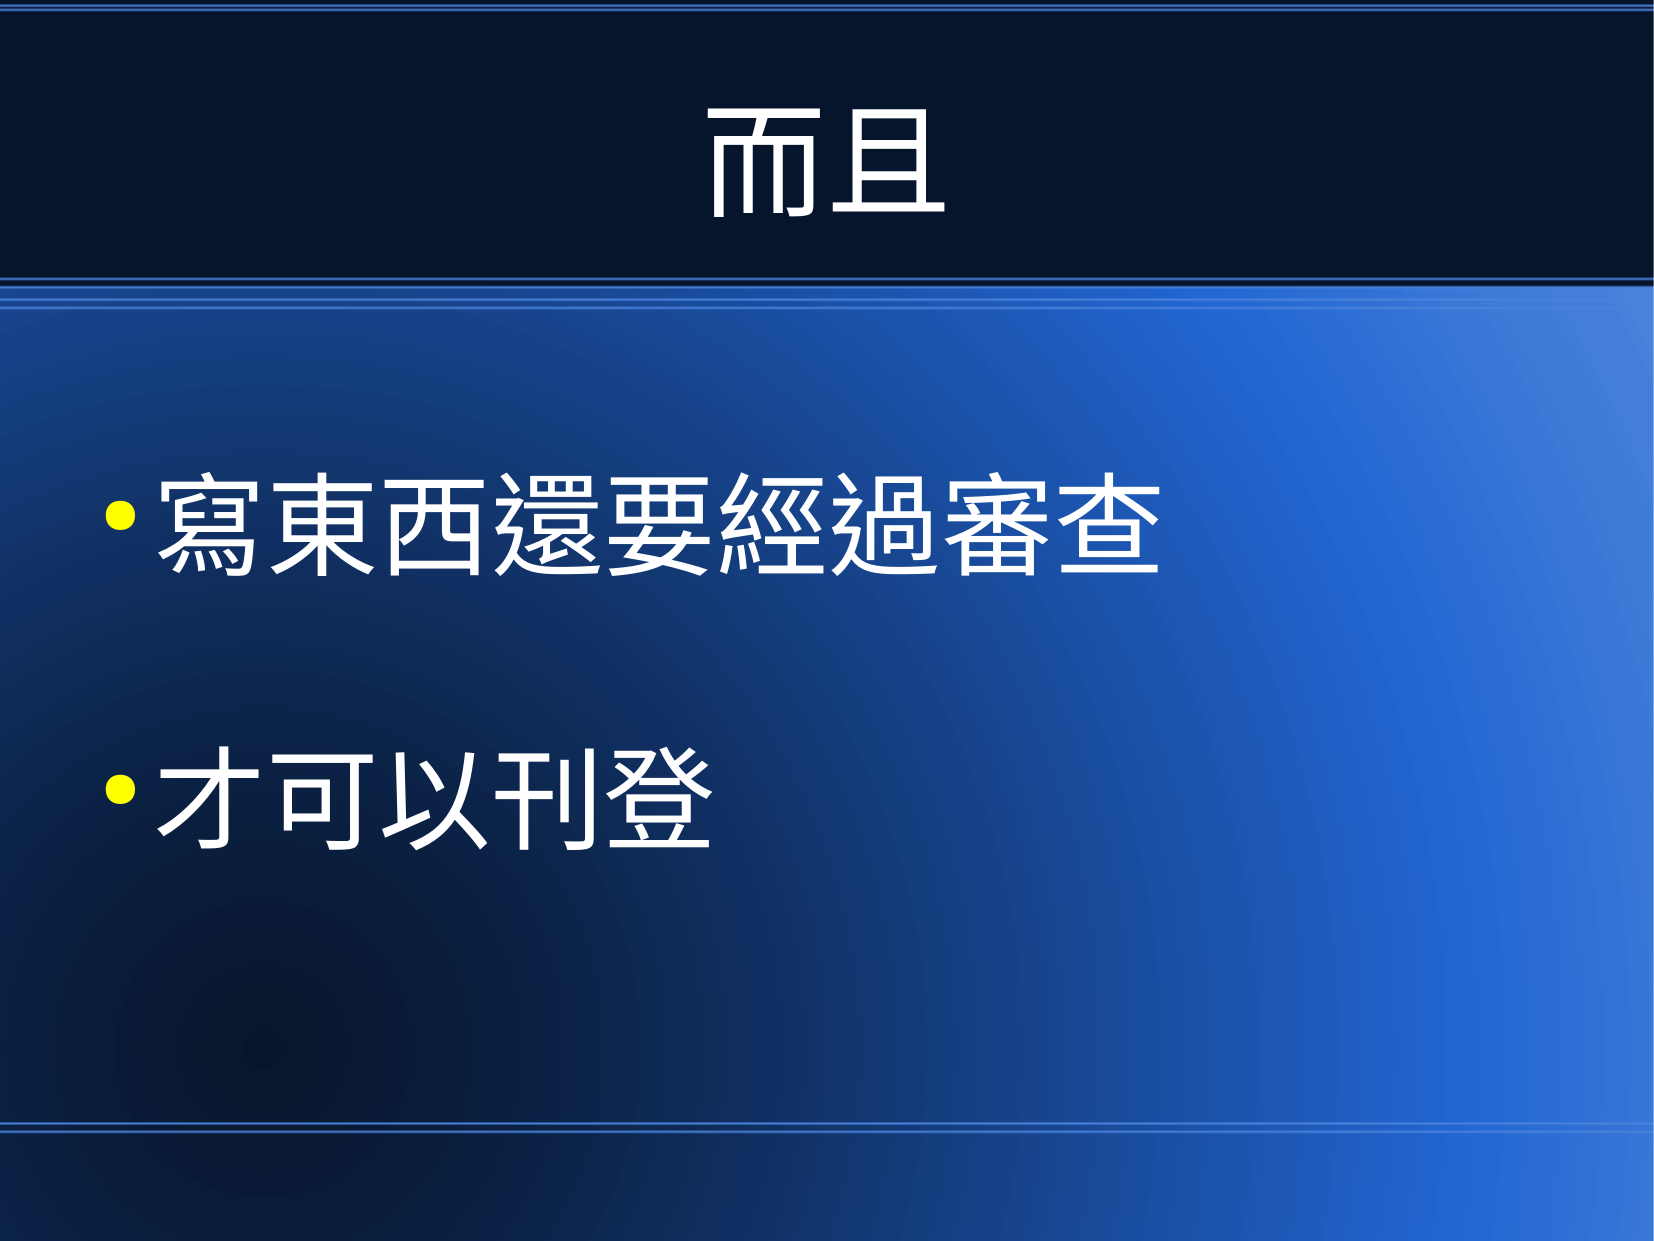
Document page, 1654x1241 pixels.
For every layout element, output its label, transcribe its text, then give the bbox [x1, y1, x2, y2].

title 而且 [82, 49, 1571, 257]
picture [0, 0, 1654, 1241]
list 寫東西還要經過審查 才可以刊登 [82, 355, 1571, 1241]
